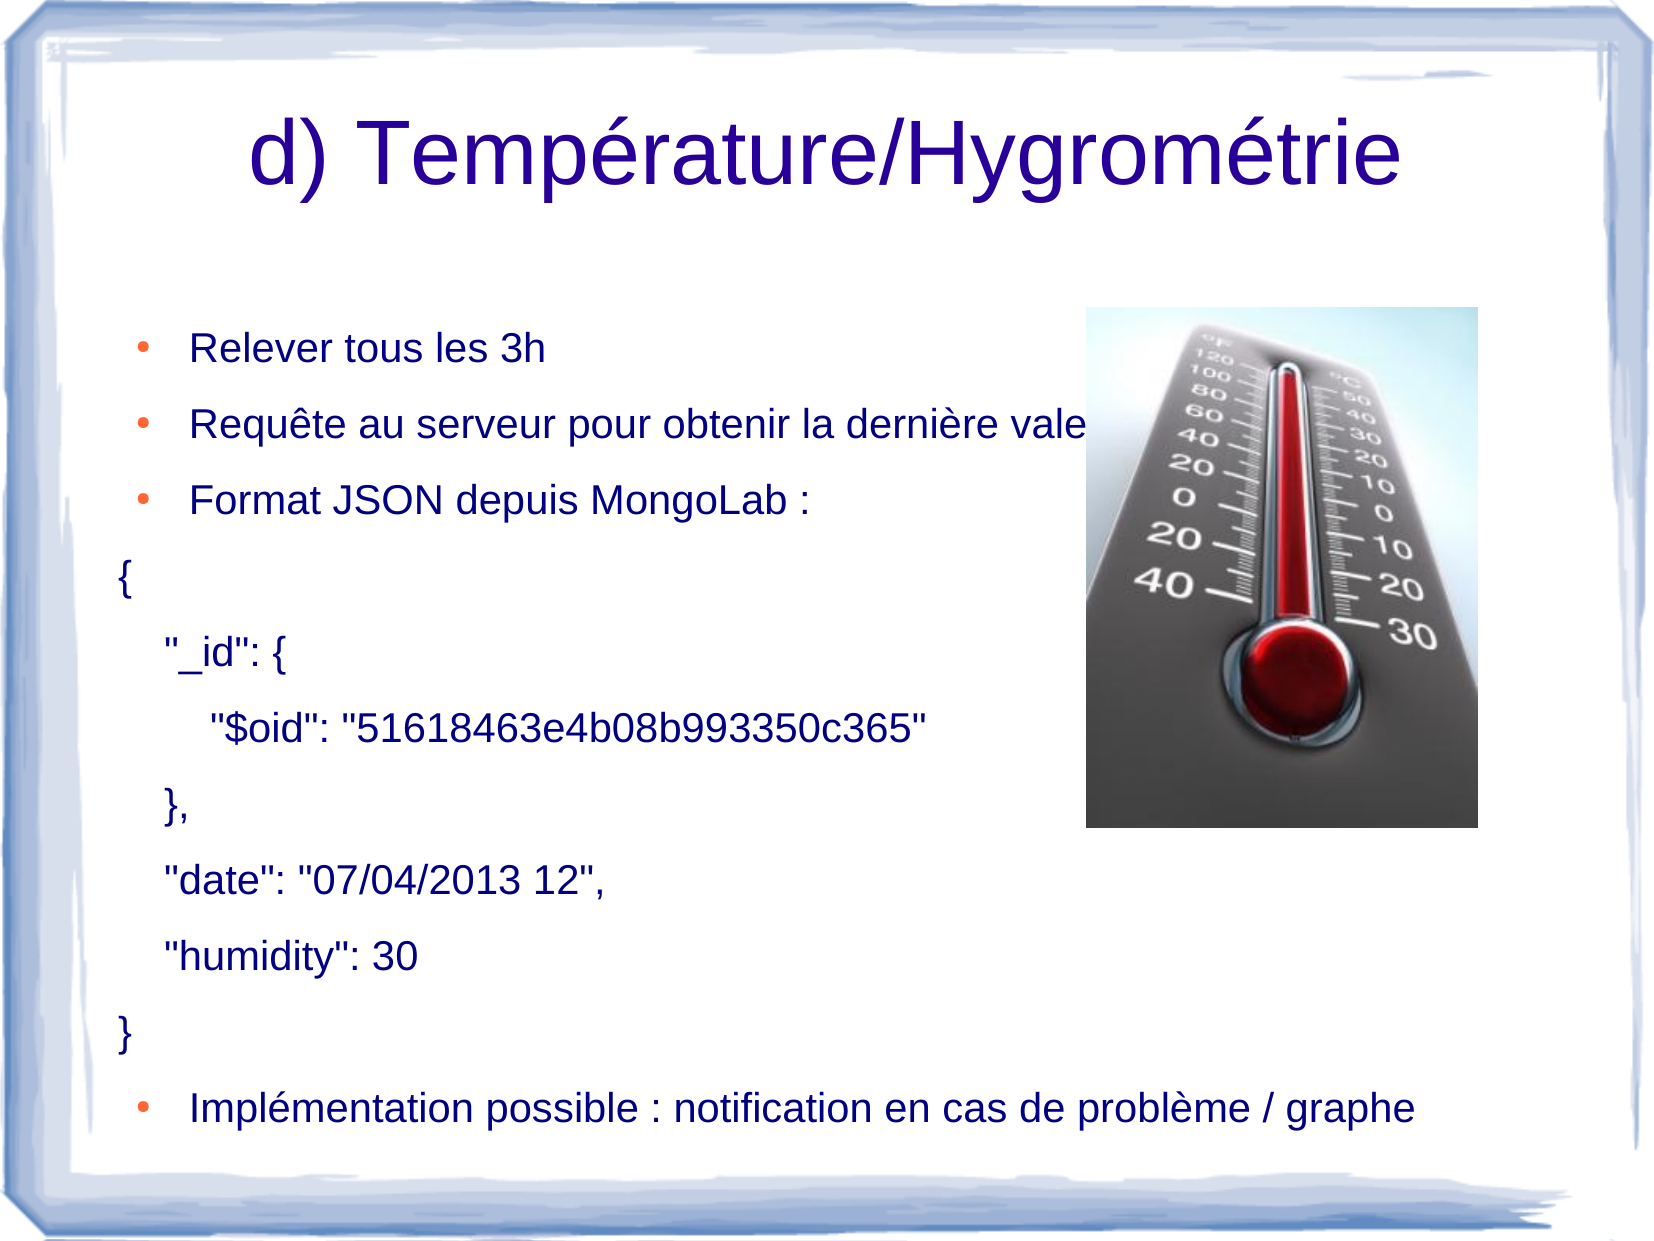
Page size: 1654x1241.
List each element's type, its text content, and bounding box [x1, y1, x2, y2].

picture [0, 0, 1654, 1241]
title d) Température/Hygrométrie [82, 49, 1571, 257]
list Relever tous les 3h Requête au serveur pour obtenir la dernière valeur Format JSON depuis MongoLab : { "_id": { "$oid": "51618463e4b08b993350c365" }, "date": "07/04/2013 12", "humidity": 30 } Implémentation possible : notification en cas de problème / graphe [118, 324, 1571, 1045]
